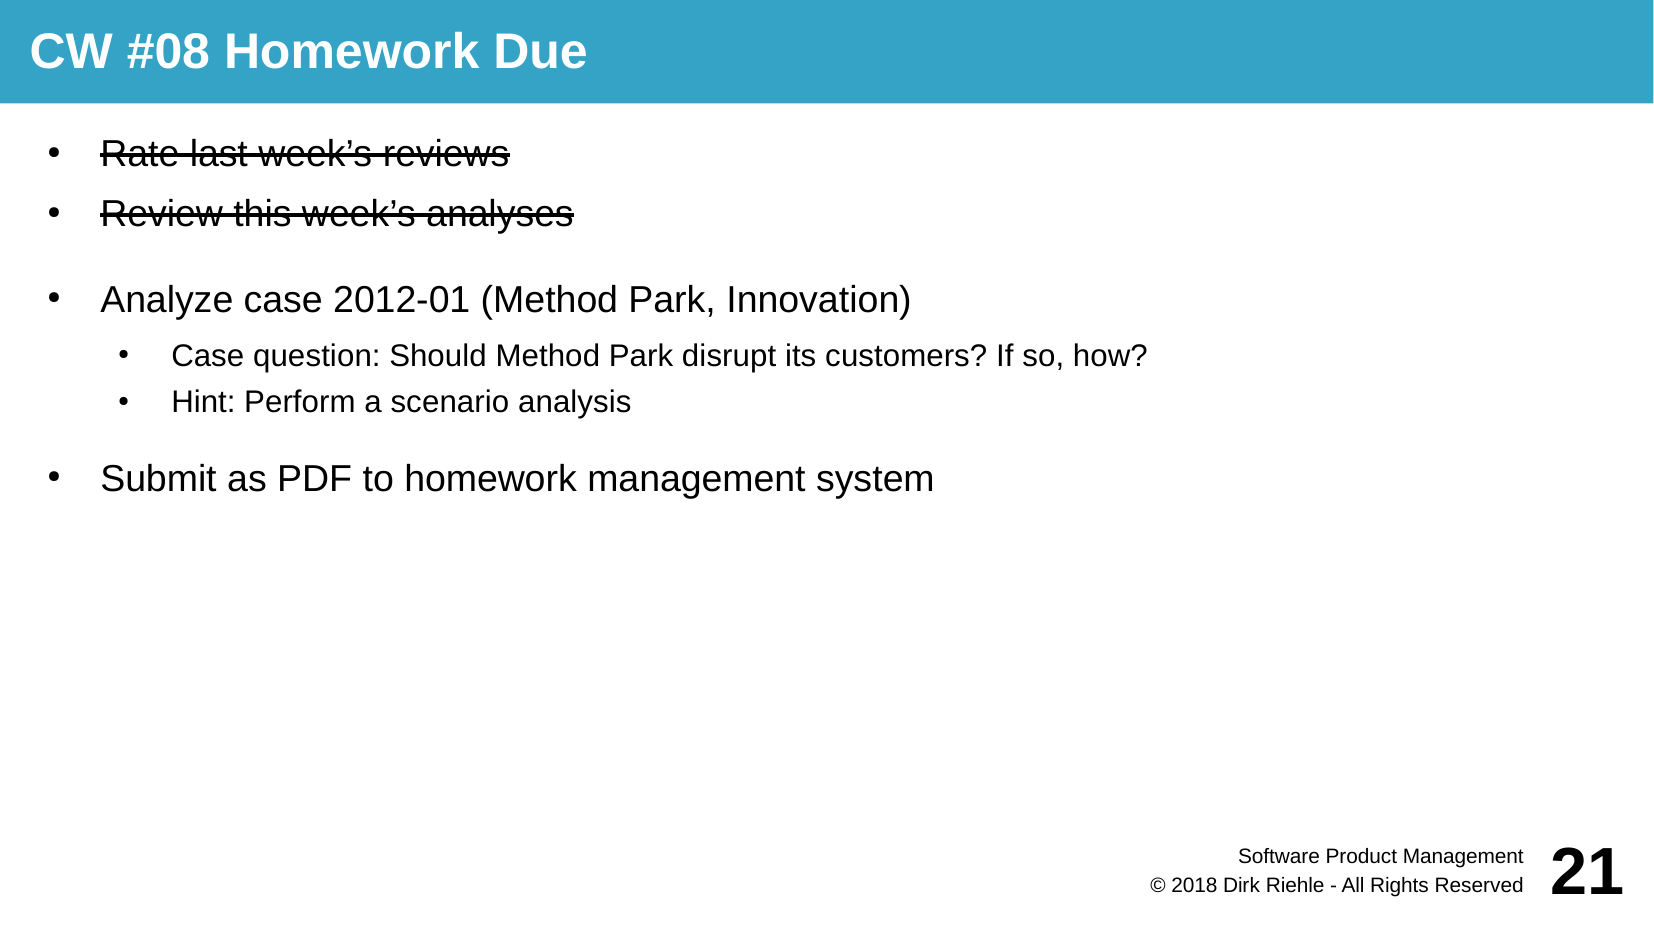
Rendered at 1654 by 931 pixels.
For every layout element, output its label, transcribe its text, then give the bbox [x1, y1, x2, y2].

title CW #08 Homework Due [0, 0, 1654, 104]
list Rate last week’s reviews Review this week’s analyses Analyze case 2012-01 (Method Park, Innovation) Case question: Should Method Park disrupt its customers? If so, how? Hint: Perform a scenario analysis Submit as PDF to homework management system [29, 132, 1625, 798]
